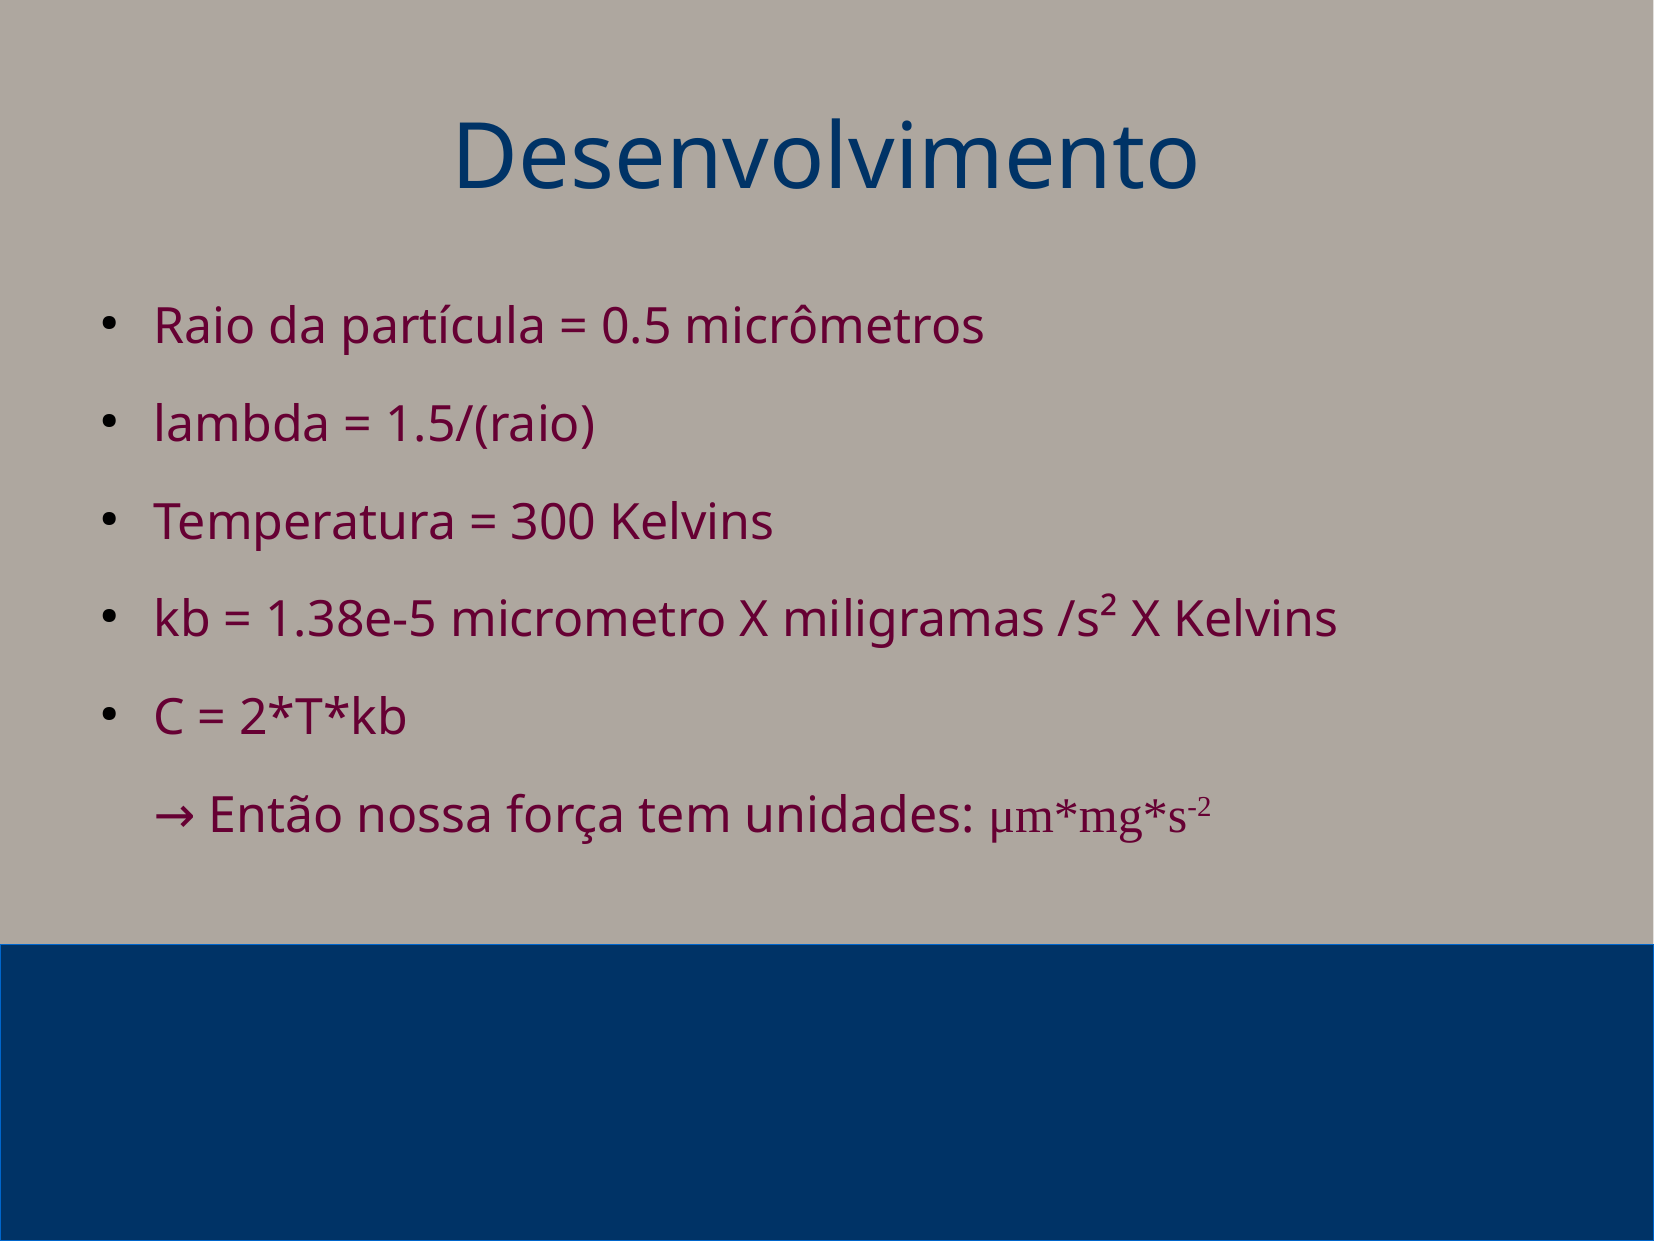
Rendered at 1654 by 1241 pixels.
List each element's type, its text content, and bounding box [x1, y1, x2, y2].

title Desenvolvimento [82, 49, 1571, 257]
list Raio da partícula = 0.5 micrômetros lambda = 1.5/(raio) Temperatura = 300 Kelvins kb = 1.38e-5 micrometro X miligramas /s² X Kelvins C = 2*T*kb → Então nossa força tem unidades: μm*mg*s-2 [82, 290, 1571, 944]
text_box [0, 944, 1654, 1241]
